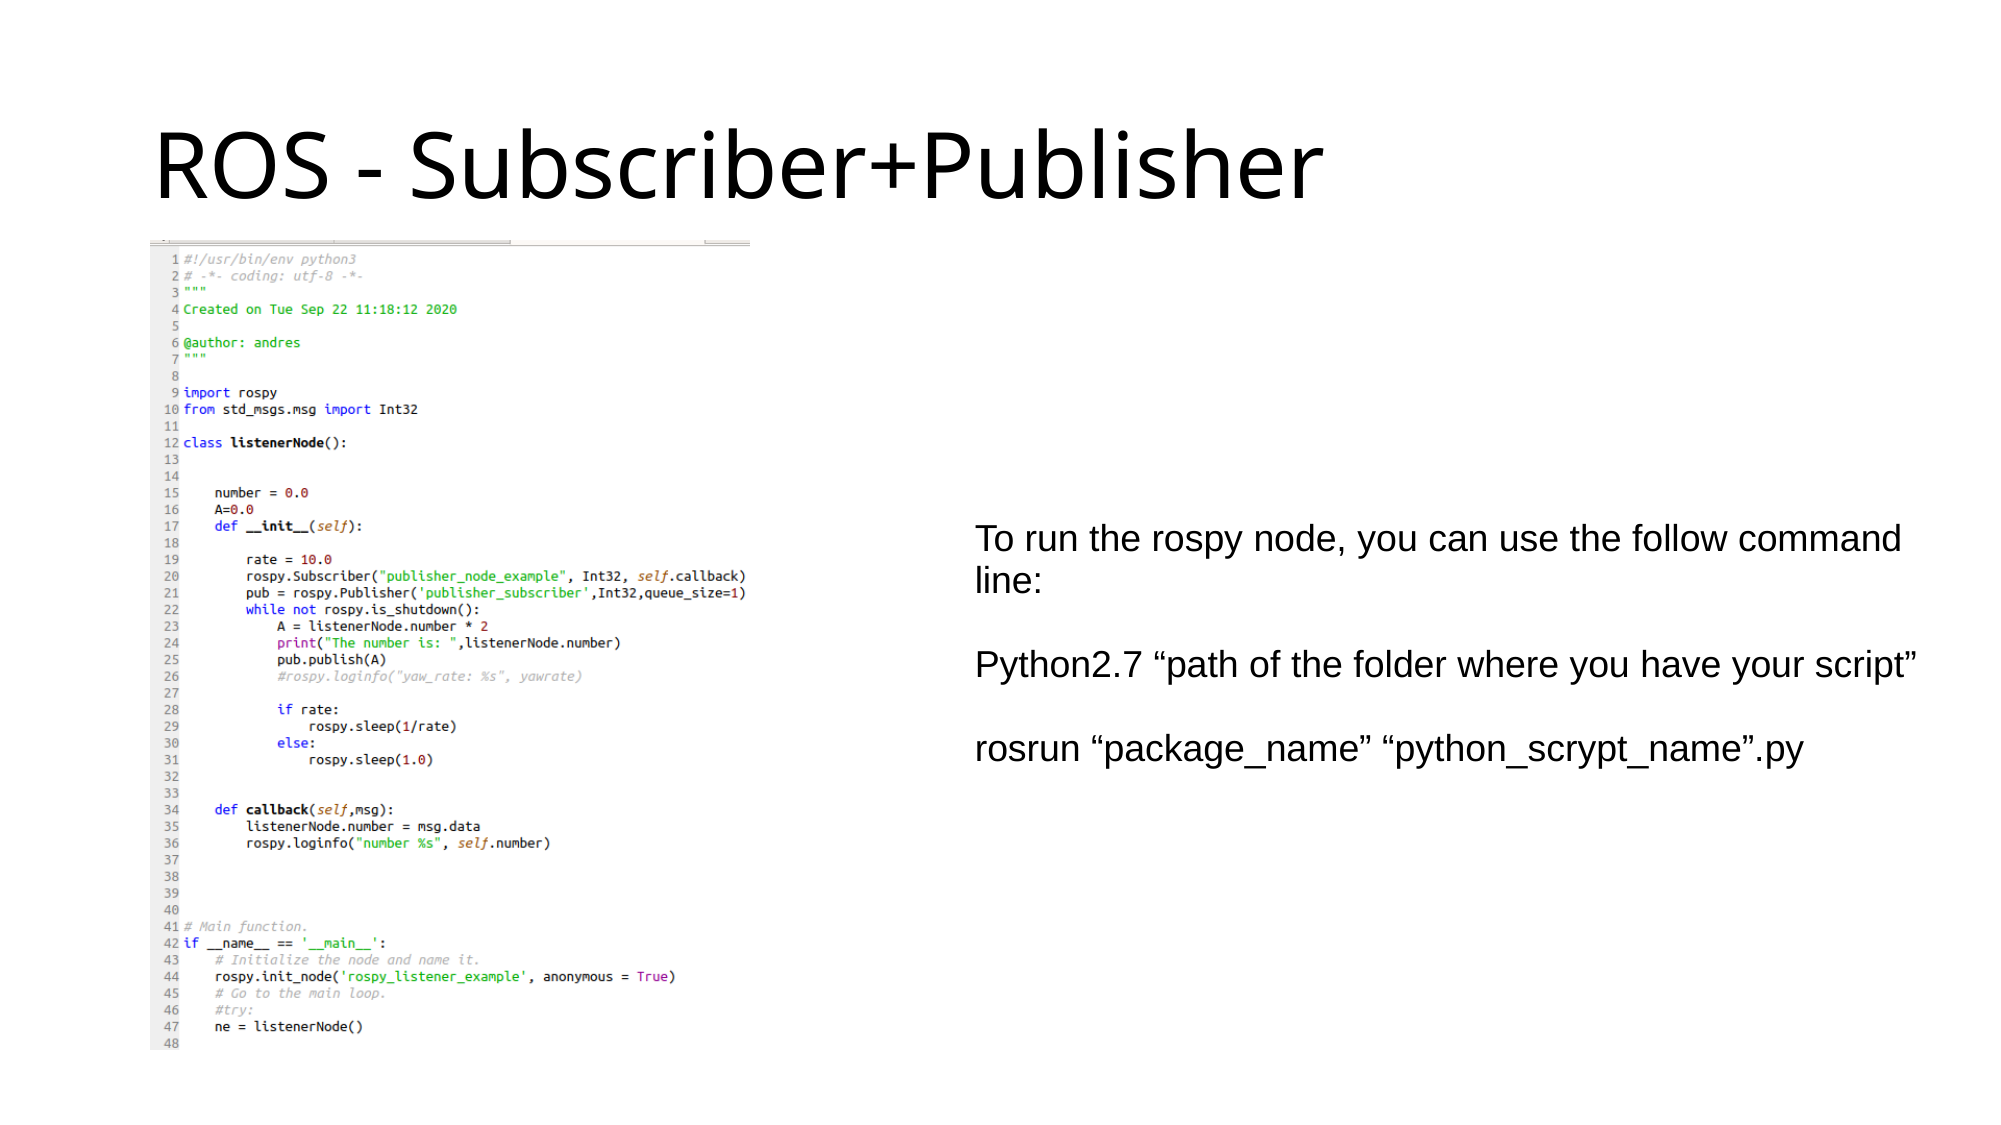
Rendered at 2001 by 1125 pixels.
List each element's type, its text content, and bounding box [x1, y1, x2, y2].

title ROS - Subscriber+Publisher [137, 59, 1863, 278]
text_box To run the rospy node, you can use the follow command line: Python2.7 “path of the folder where you have your script” rosrun “package_name” “python_scrypt_name”.py [960, 510, 1966, 777]
picture [150, 239, 750, 1050]
